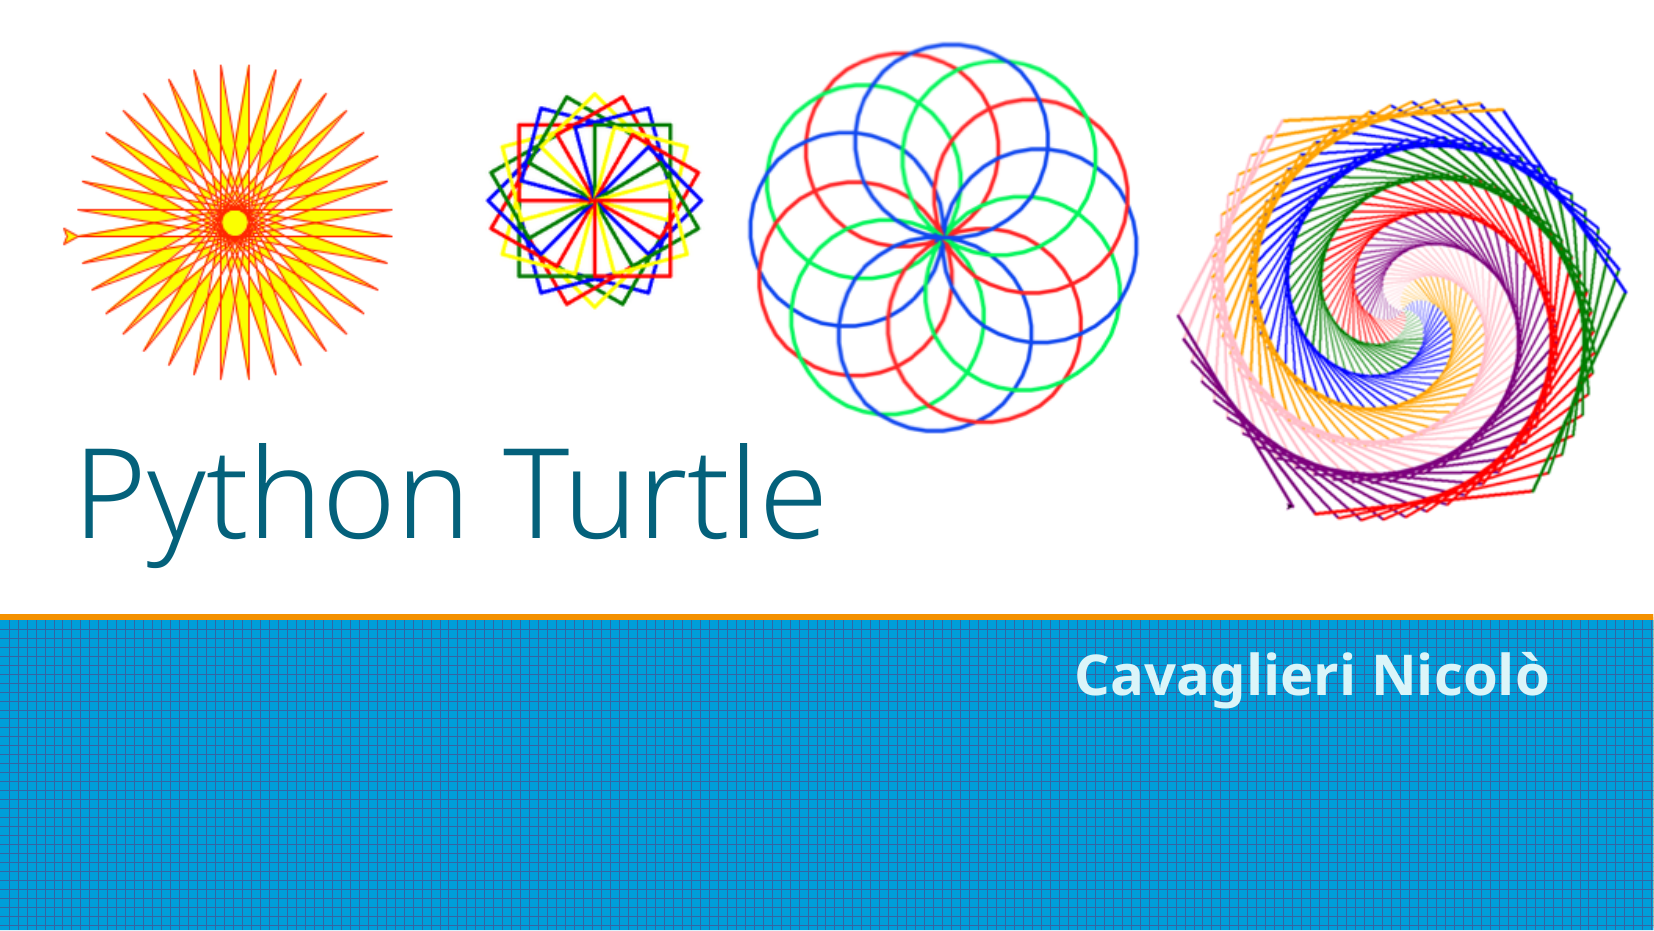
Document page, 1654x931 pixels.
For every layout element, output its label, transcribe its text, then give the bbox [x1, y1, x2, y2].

picture [29, 17, 1152, 443]
title Python Turtle [73, 44, 1551, 576]
picture [1166, 88, 1636, 530]
subtitle Cavaglieri Nicolò [73, 634, 1551, 827]
